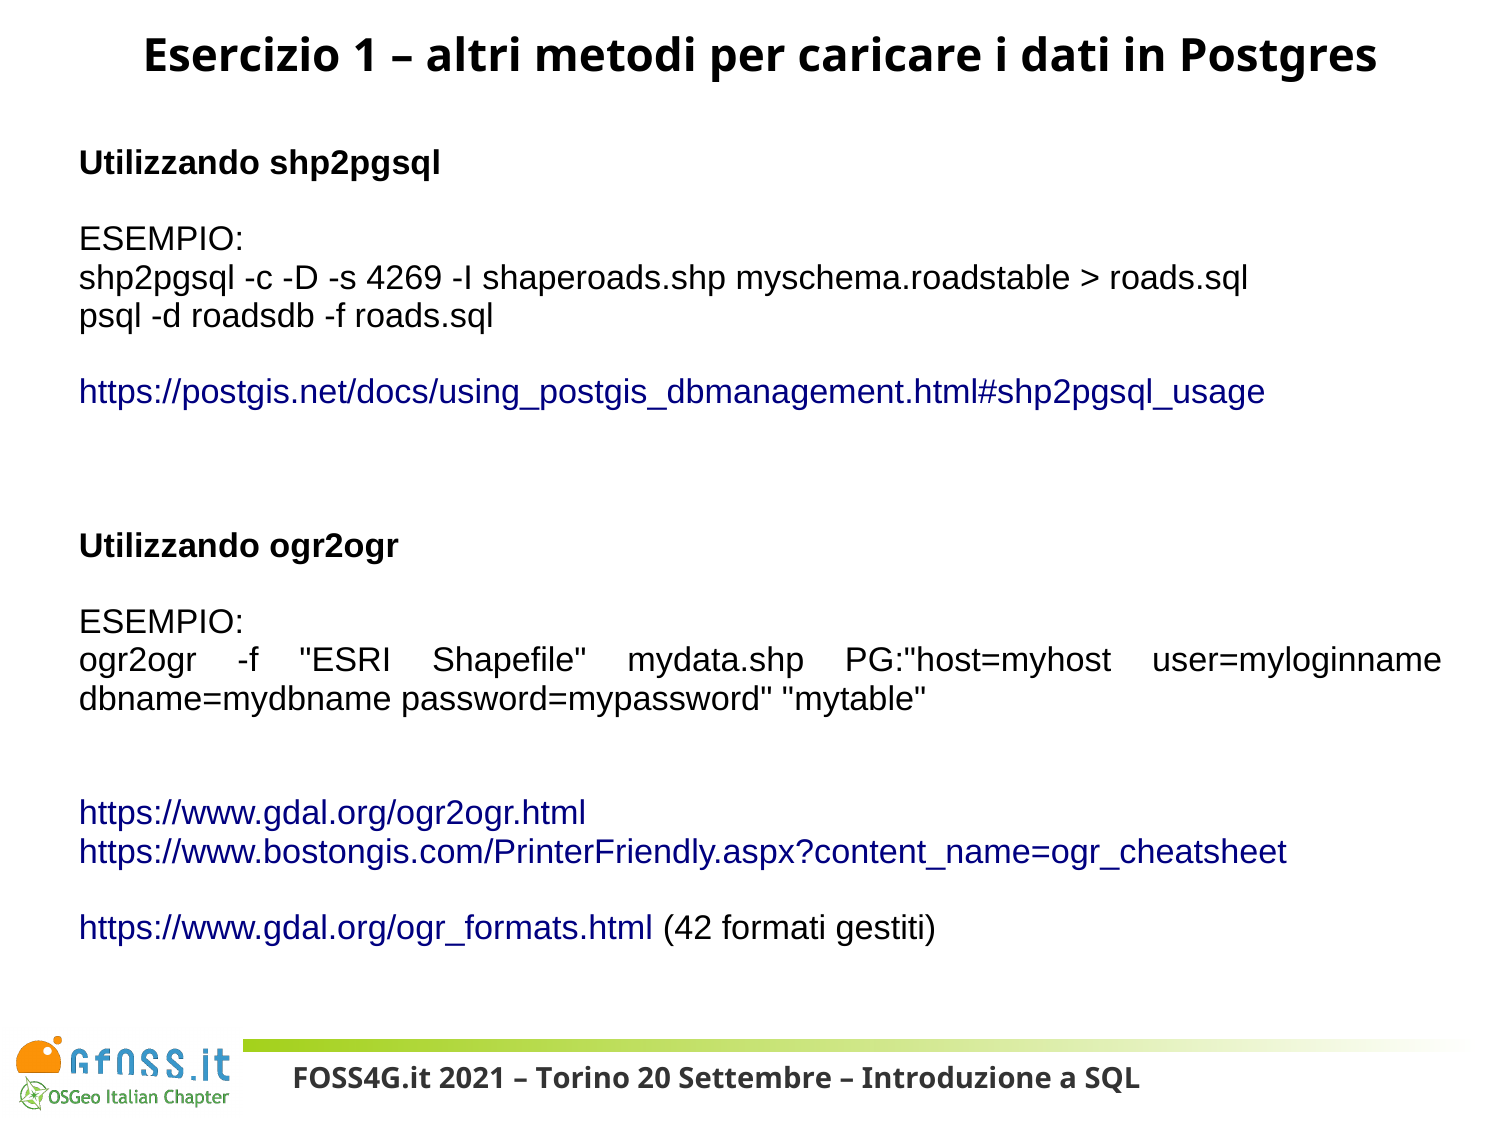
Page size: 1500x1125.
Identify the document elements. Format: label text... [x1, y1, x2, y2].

picture [2, 1027, 243, 1118]
text_box Utilizzando shp2pgsql ESEMPIO: shp2pgsql -c -D -s 4269 -I shaperoads.shp myschema.roadstable > roads.sql psql -d roadsdb -f roads.sql https://postgis.net/docs/using_postgis_dbmanagement.html#shp2pgsql_usage Utilizzando ogr2ogr ESEMPIO: ogr2ogr -f "ESRI Shapefile" mydata.shp PG:"host=myhost user=myloginname dbname=mydbname password=mypassword" "mytable" https://www.gdal.org/ogr2ogr.html https://www.bostongis.com/PrinterFriendly.aspx?content_name=ogr_cheatsheet https://www.gdal.org/ogr_formats.html (42 formati gestiti) [64, 135, 1458, 1016]
title Esercizio 1 – altri metodi per caricare i dati in Postgres [21, 26, 1500, 82]
